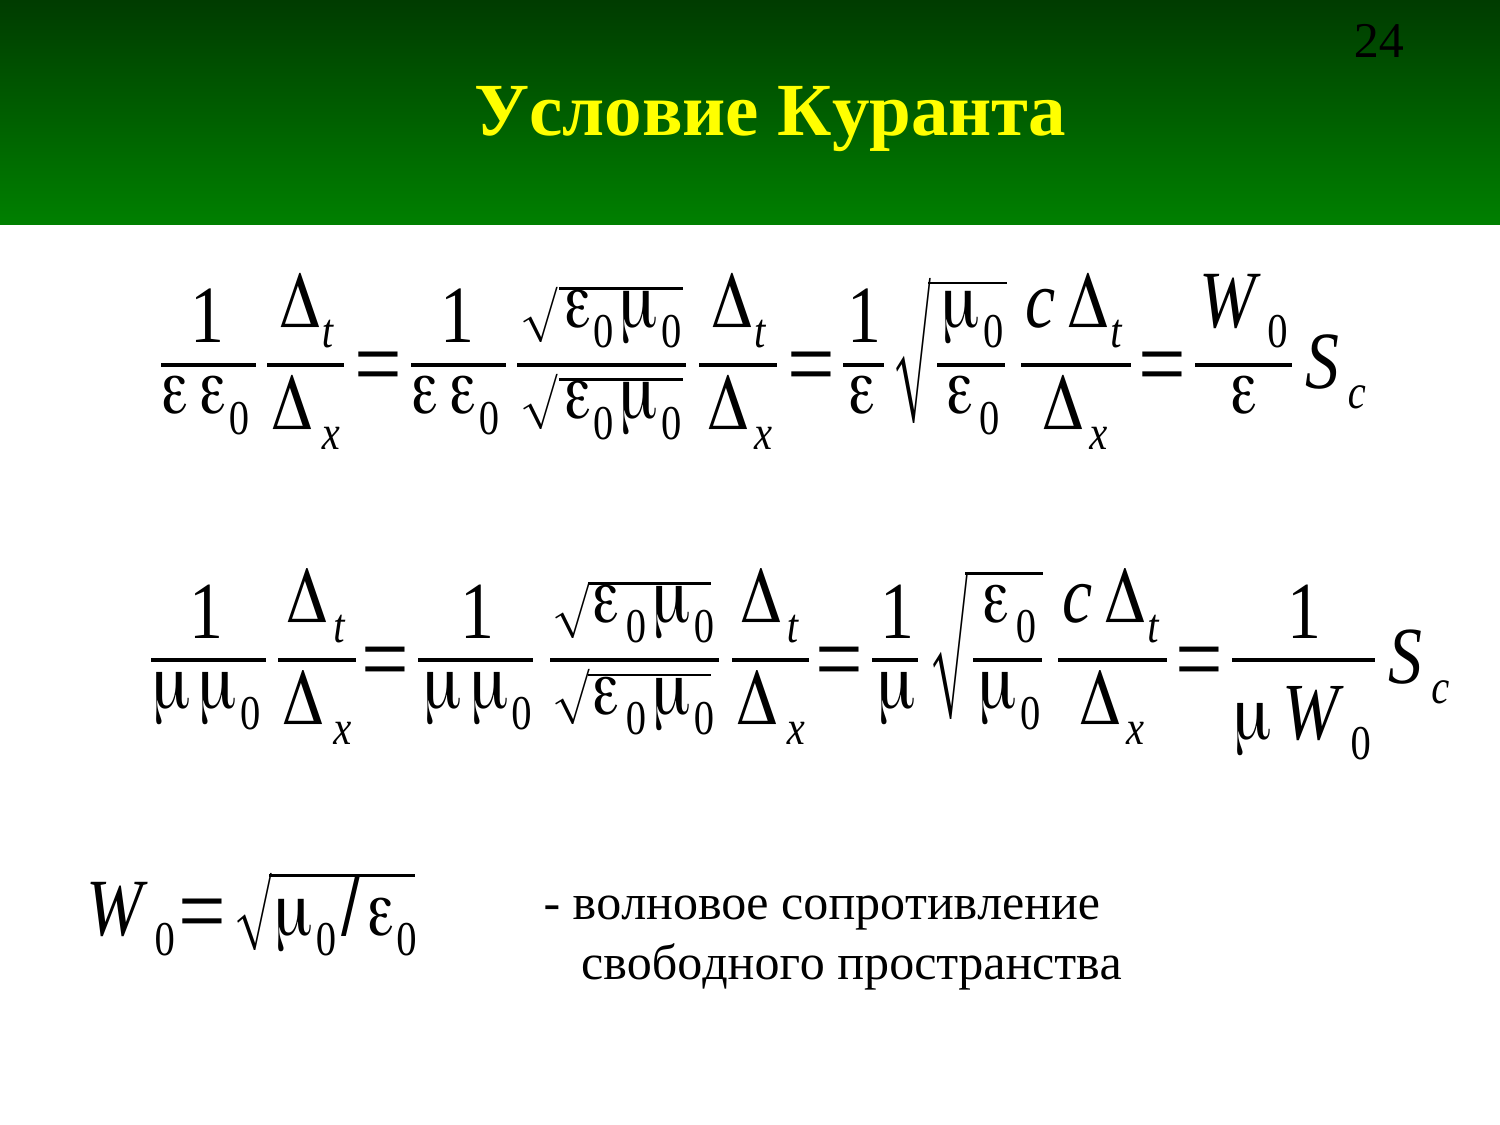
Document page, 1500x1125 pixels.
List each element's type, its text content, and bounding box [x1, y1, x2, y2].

chart [139, 256, 1382, 461]
chart [129, 551, 1466, 771]
text_box - волновое сопротивление свободного пространства [528, 862, 1134, 998]
chart [69, 864, 435, 968]
title Условие Куранта [100, 7, 1441, 204]
